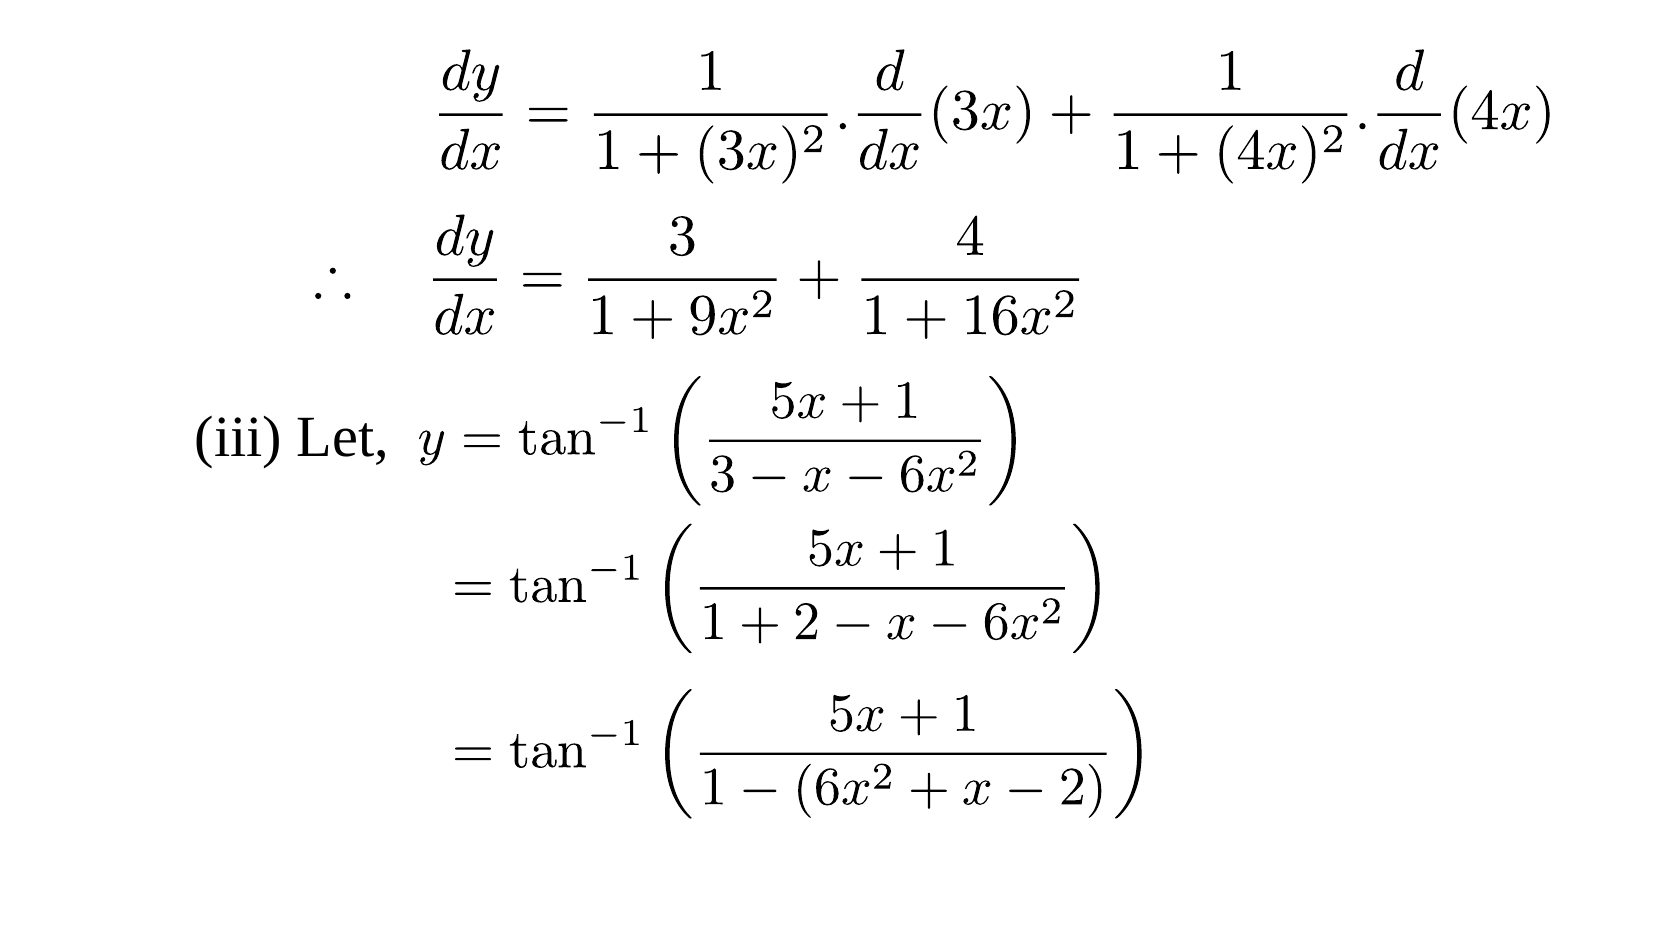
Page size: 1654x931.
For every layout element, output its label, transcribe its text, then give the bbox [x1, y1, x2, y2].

text_box [439, 49, 1550, 184]
text_box [419, 376, 1016, 506]
title (iii) Let, [47, 37, 1607, 886]
text_box [454, 523, 1100, 654]
text_box [315, 267, 351, 300]
text_box [454, 688, 1142, 819]
text_box [433, 214, 1080, 339]
